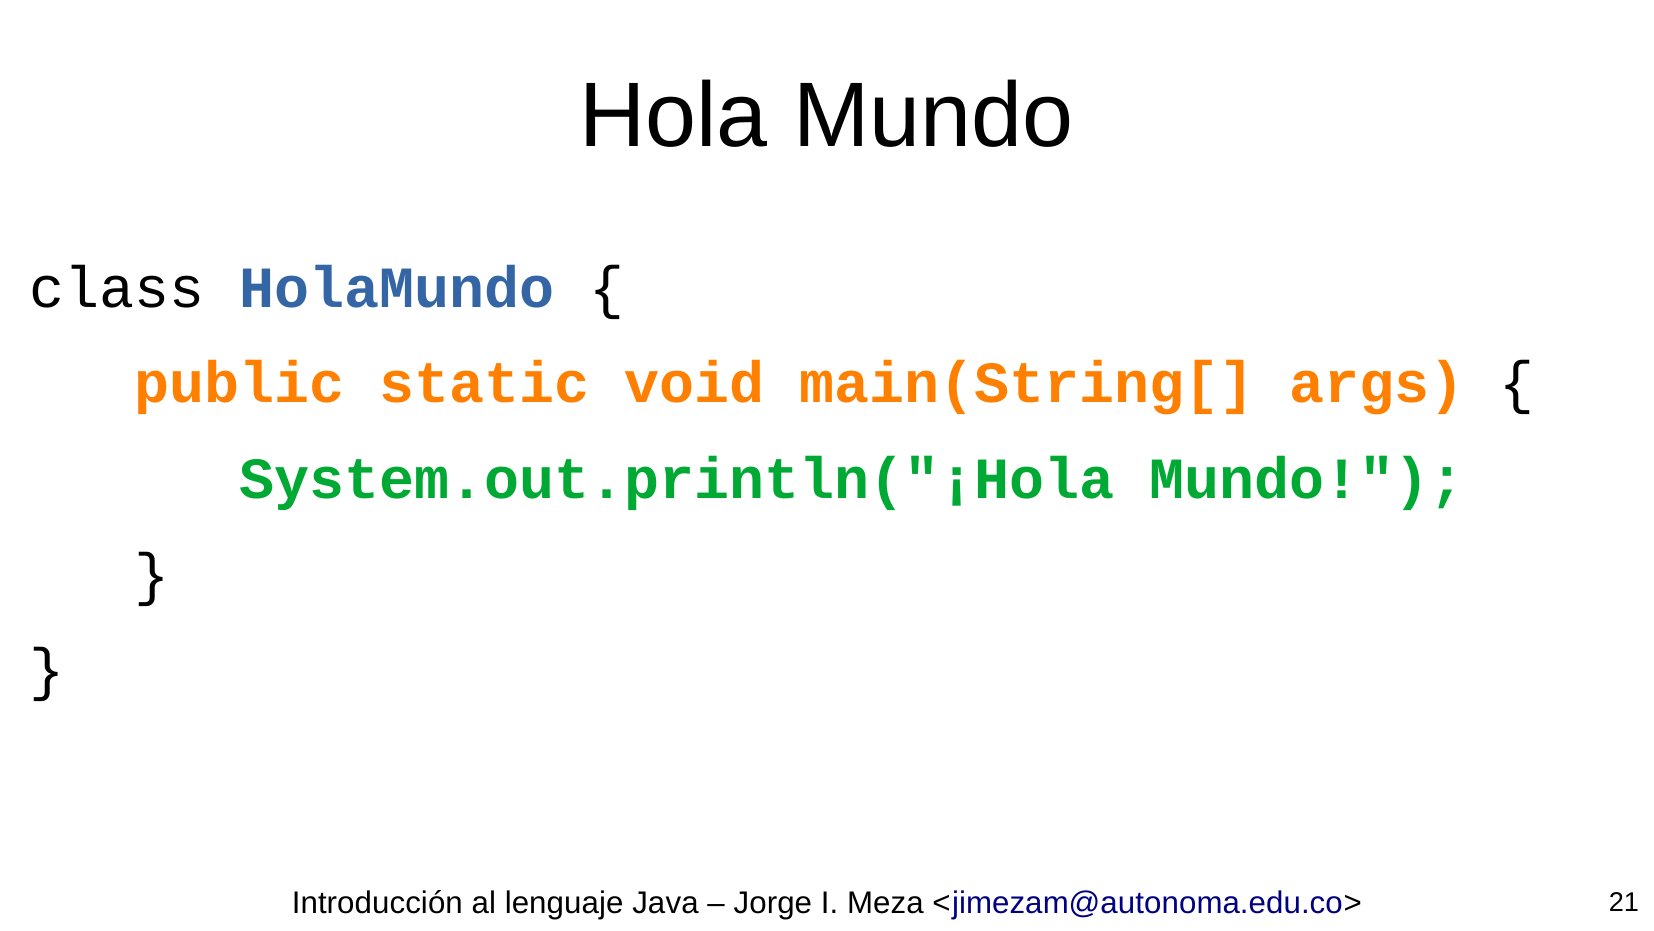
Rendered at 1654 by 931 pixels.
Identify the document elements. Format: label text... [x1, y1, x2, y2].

title Hola Mundo [82, 37, 1571, 193]
list class HolaMundo { public static void main(String[] args) { System.out.println("¡Hola Mundo!"); } } [29, 258, 1625, 799]
